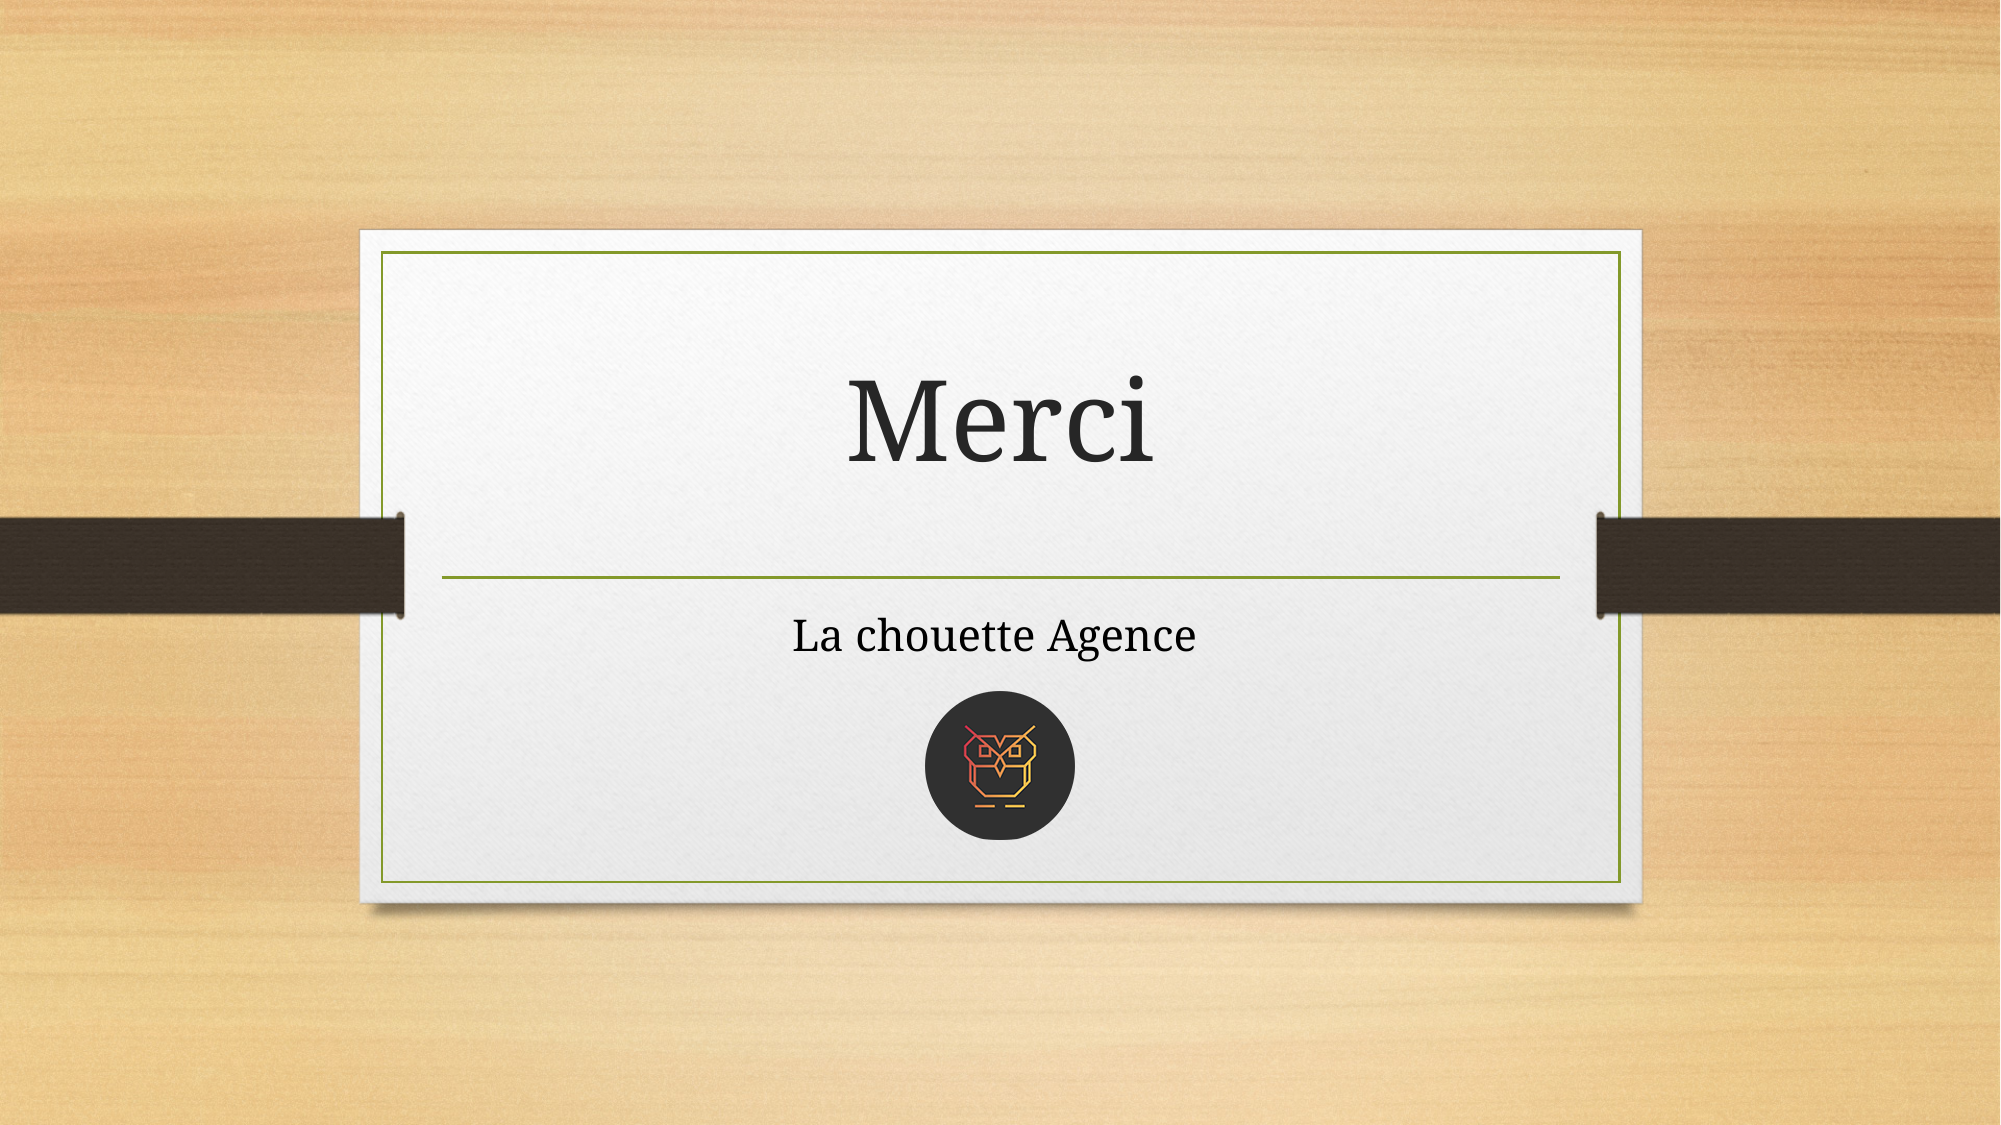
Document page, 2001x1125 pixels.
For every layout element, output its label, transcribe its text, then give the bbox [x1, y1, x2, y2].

picture [925, 691, 1075, 840]
subtitle La chouette Agence [441, 600, 1560, 817]
title Merci [440, 341, 1559, 486]
